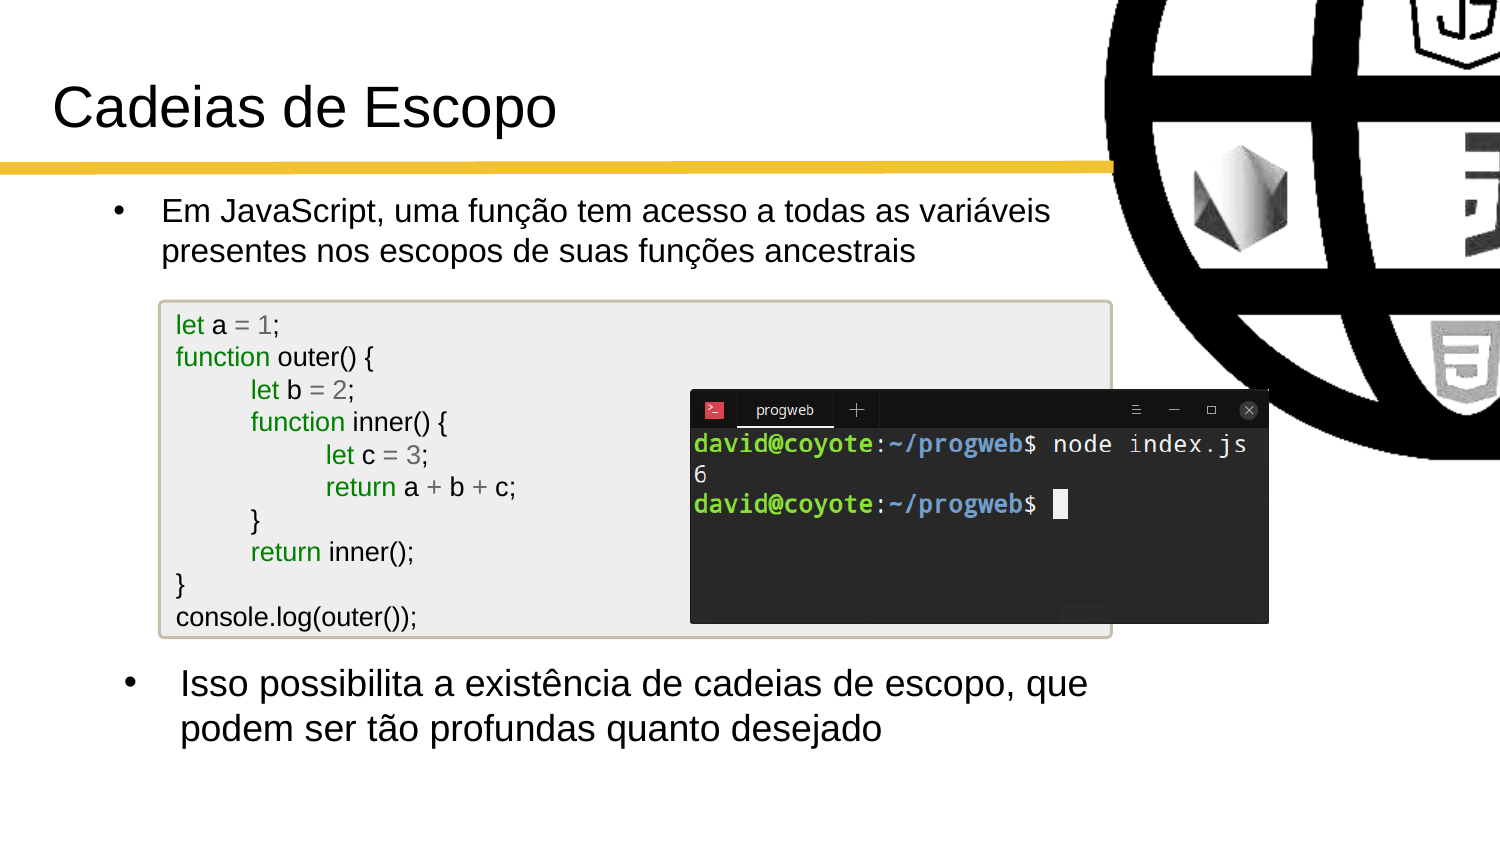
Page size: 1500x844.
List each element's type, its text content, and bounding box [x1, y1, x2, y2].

text_box let a = 1; function outer() { let b = 2; function inner() { let c = 3; return a + b + c; } return inner(); } console.log(outer()); [159, 301, 1112, 638]
text_box Em JavaScript, uma função tem acesso a todas as variáveis presentes nos escopos de suas funções ancestrais [90, 182, 1112, 293]
picture [690, 0, 1500, 624]
text_box Isso possibilita a existência de cadeias de escopo, que podem ser tão profundas quanto desejado [90, 651, 1112, 758]
text_box Cadeias de Escopo [37, 33, 1463, 175]
